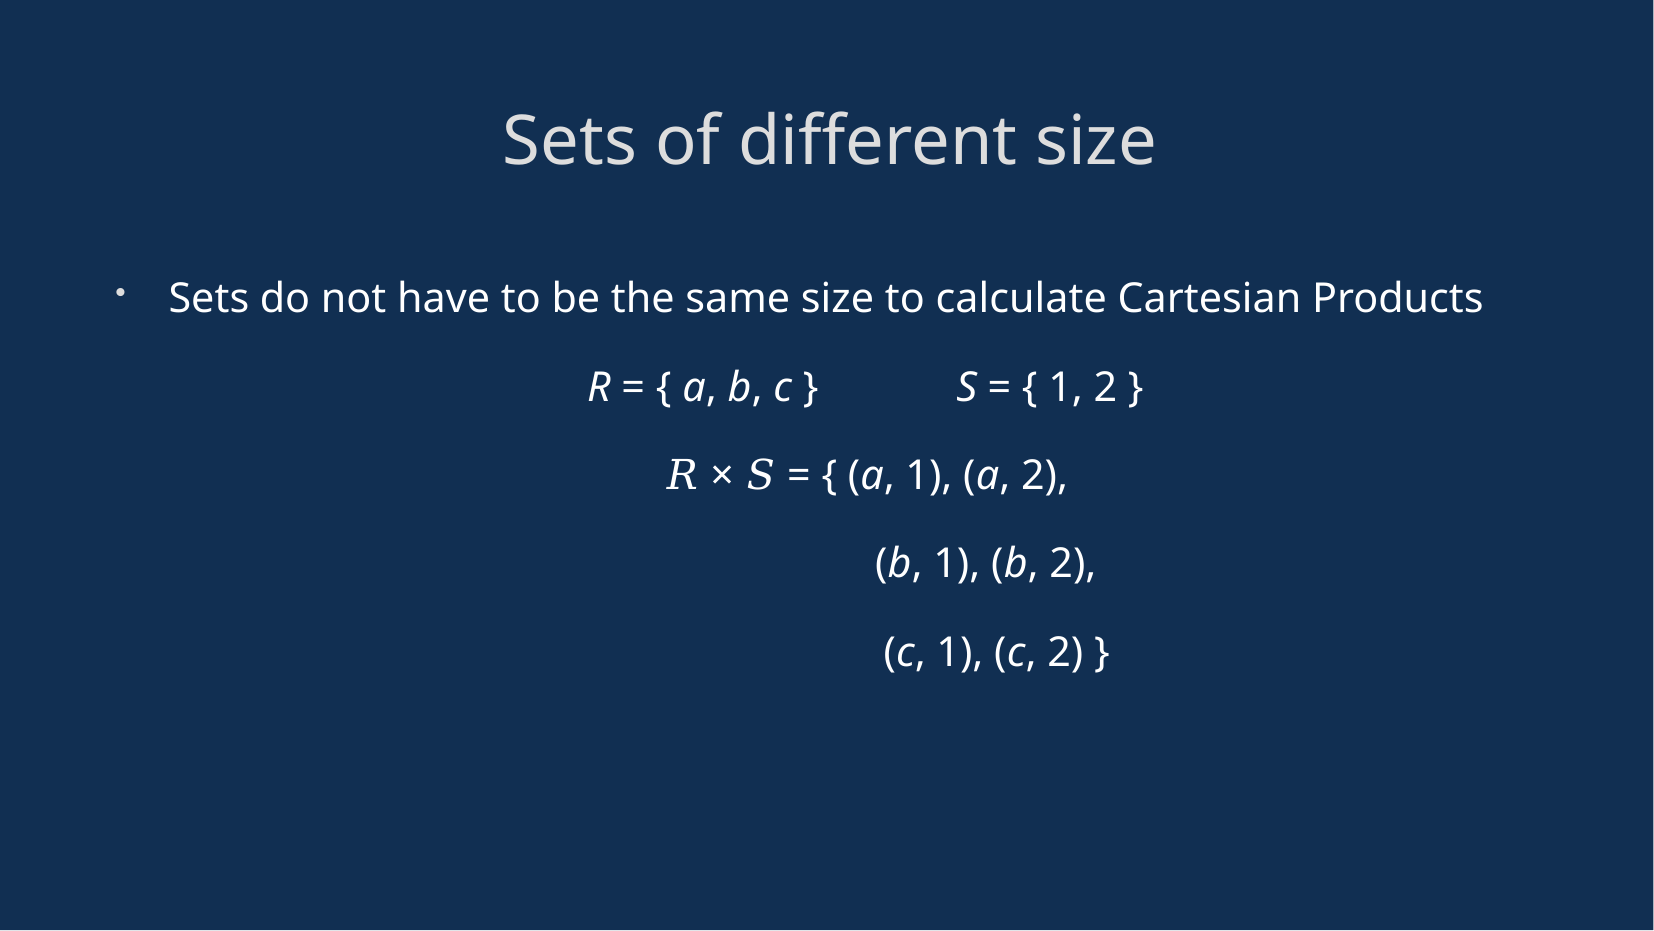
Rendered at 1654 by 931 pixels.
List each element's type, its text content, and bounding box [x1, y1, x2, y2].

list Sets do not have to be the same size to calculate Cartesian Products R = { a, b, c } S = { 1, 2 } 𝑅 × 𝑆 = { (a, 1), (a, 2), (b, 1), (b, 2), (c, 1), (c, 2) } [97, 268, 1563, 806]
title Sets of different size [97, 56, 1563, 220]
